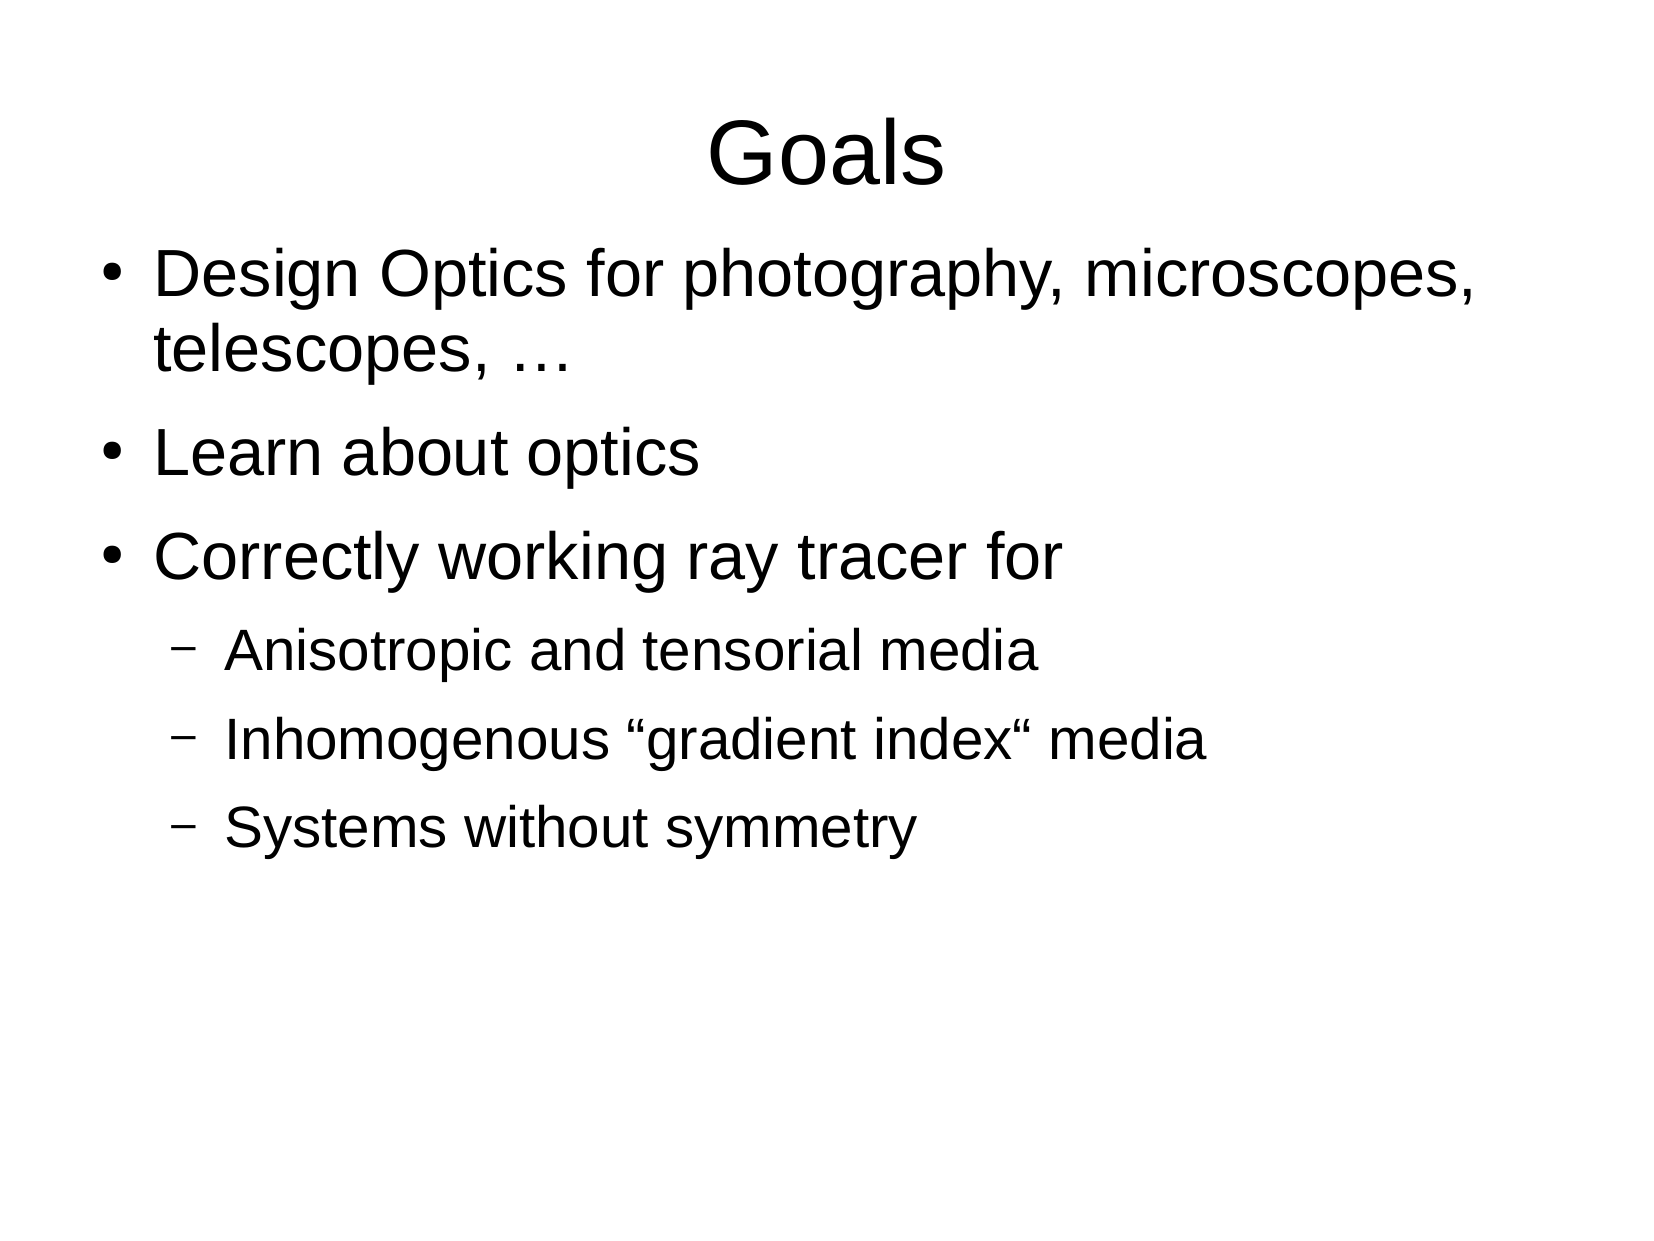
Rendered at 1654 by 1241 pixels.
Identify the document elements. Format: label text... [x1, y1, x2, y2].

list Design Optics for photography, microscopes, telescopes, … Learn about optics Correctly working ray tracer for Anisotropic and tensorial media Inhomogenous “gradient index“ media Systems without symmetry [82, 236, 1571, 1075]
title Goals [82, 49, 1571, 236]
